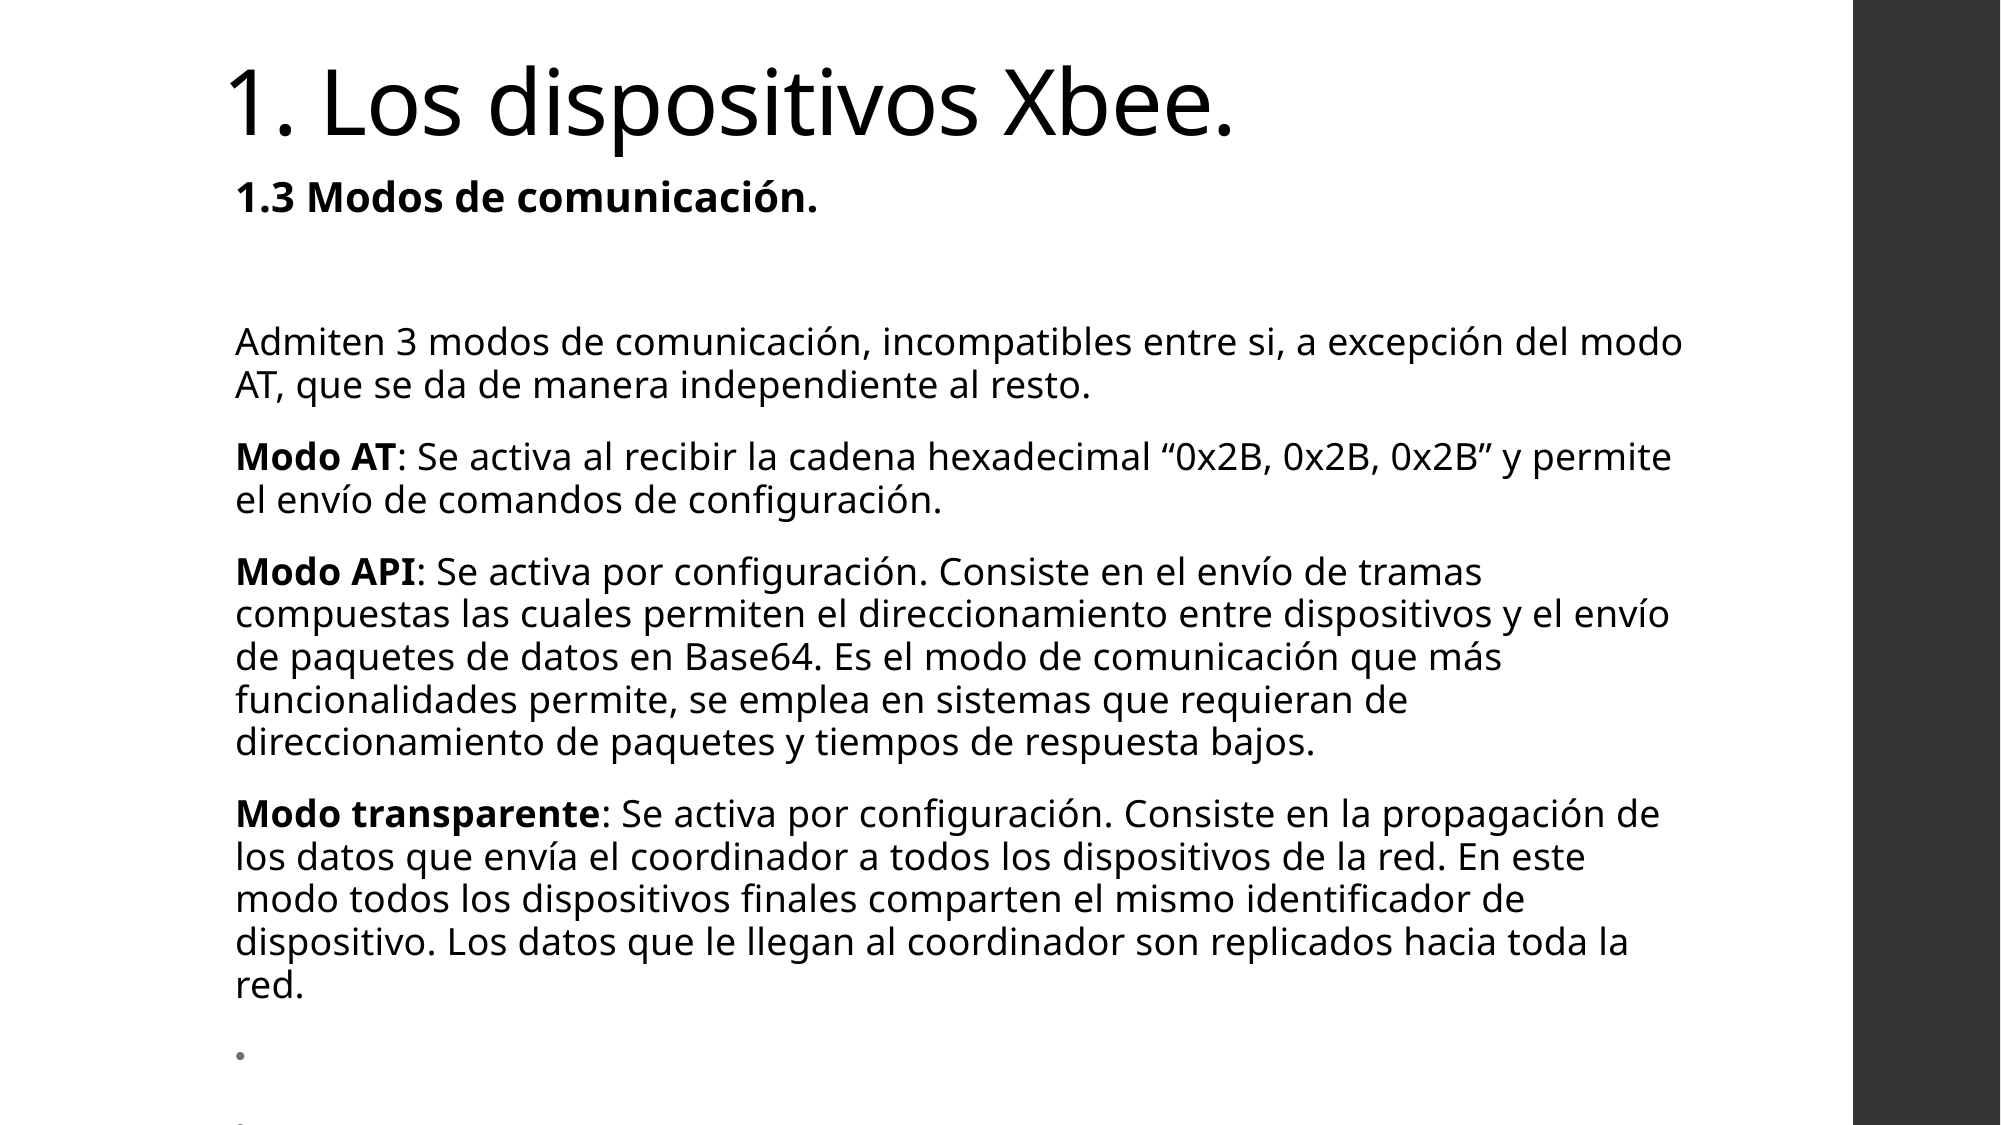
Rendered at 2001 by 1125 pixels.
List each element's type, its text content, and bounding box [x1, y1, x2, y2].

title 1. Los dispositivos Xbee. [206, 30, 1797, 164]
text_box 1.3 Modos de comunicación. [220, 163, 1930, 229]
list Admiten 3 modos de comunicación, incompatibles entre si, a excepción del modo AT, que se da de manera independiente al resto. Modo AT: Se activa al recibir la cadena hexadecimal “0x2B, 0x2B, 0x2B” y permite el envío de comandos de configuración. Modo API: Se activa por configuración. Consiste en el envío de tramas compuestas las cuales permiten el direccionamiento entre dispositivos y el envío de paquetes de datos en Base64. Es el modo de comunicación que más funcionalidades permite, se emplea en sistemas que requieran de direccionamiento de paquetes y tiempos de respuesta bajos. Modo transparente: Se activa por configuración. Consiste en la propagación de los datos que envía el coordinador a todos los dispositivos de la red. En este modo todos los dispositivos finales comparten el mismo identificador de dispositivo. Los datos que le llegan al coordinador son replicados hacia toda la red. [220, 314, 1703, 1034]
